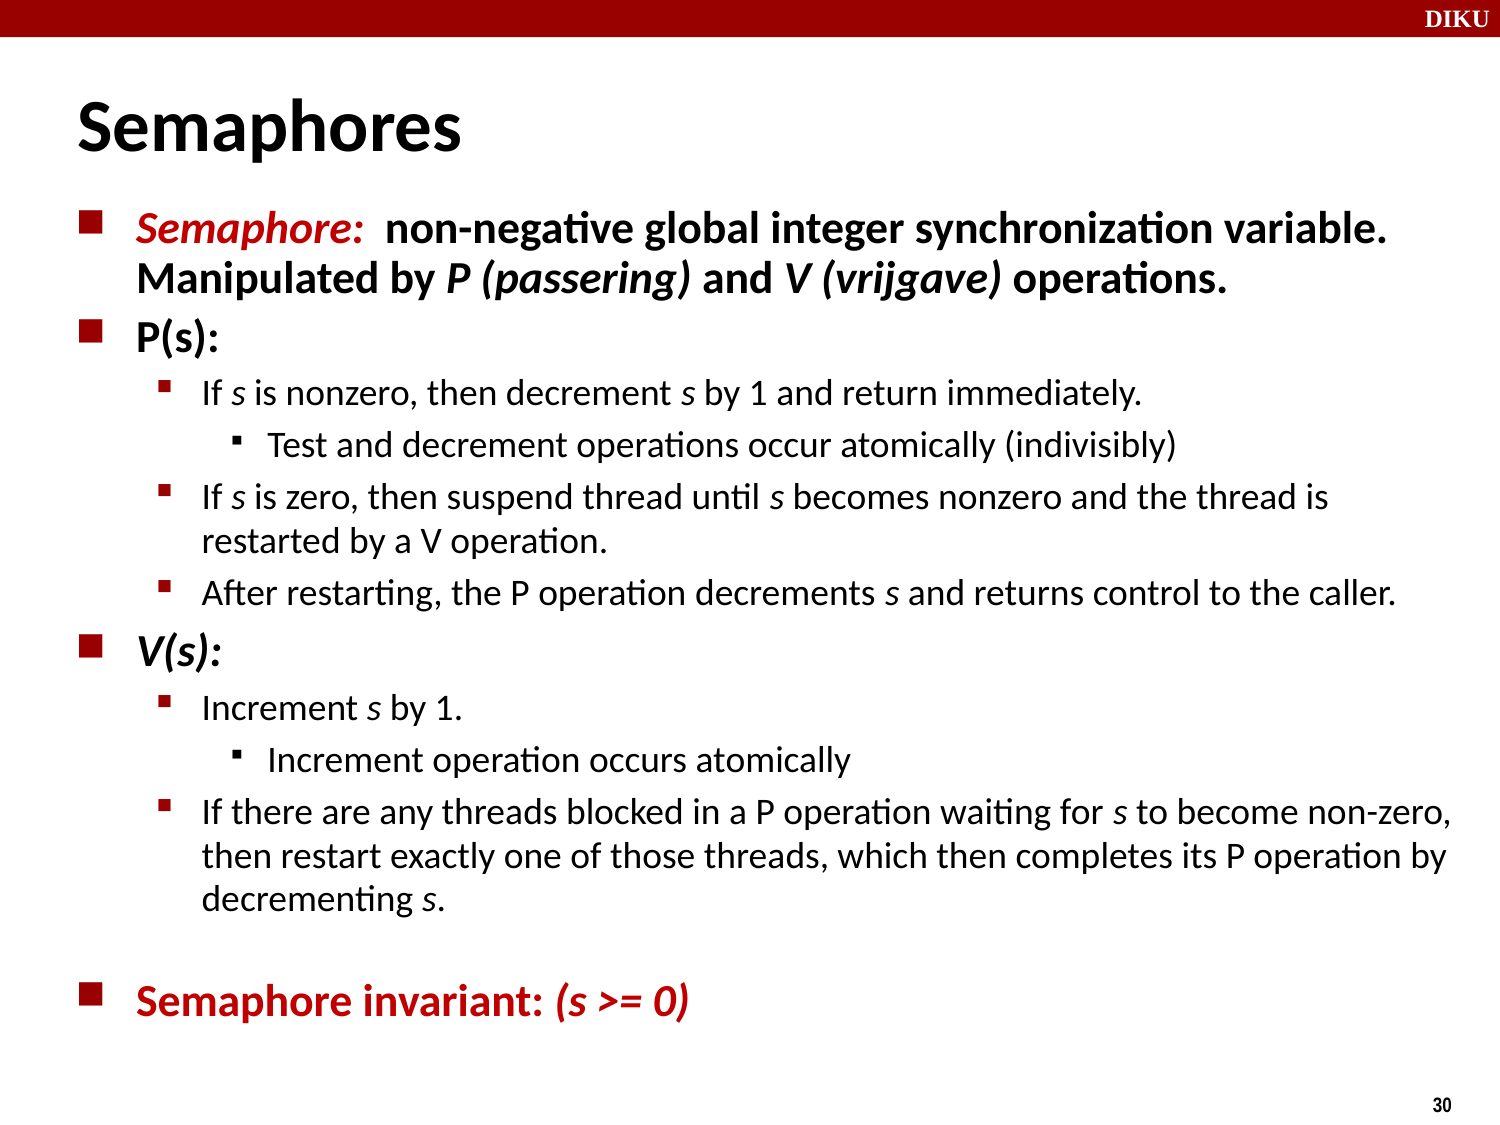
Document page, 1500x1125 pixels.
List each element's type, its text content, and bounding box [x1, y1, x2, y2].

text_box Semaphore: non-negative global integer synchronization variable. Manipulated by P (passering) and V (vrijgave) operations. P(s): If s is nonzero, then decrement s by 1 and return immediately. Test and decrement operations occur atomically (indivisibly) If s is zero, then suspend thread until s becomes nonzero and the thread is restarted by a V operation. After restarting, the P operation decrements s and returns control to the caller. V(s): Increment s by 1. Increment operation occurs atomically If there are any threads blocked in a P operation waiting for s to become non-zero, then restart exactly one of those threads, which then completes its P operation by decrementing s. Semaphore invariant: (s >= 0) [65, 196, 1483, 1088]
text_box Semaphores [62, 75, 1336, 169]
